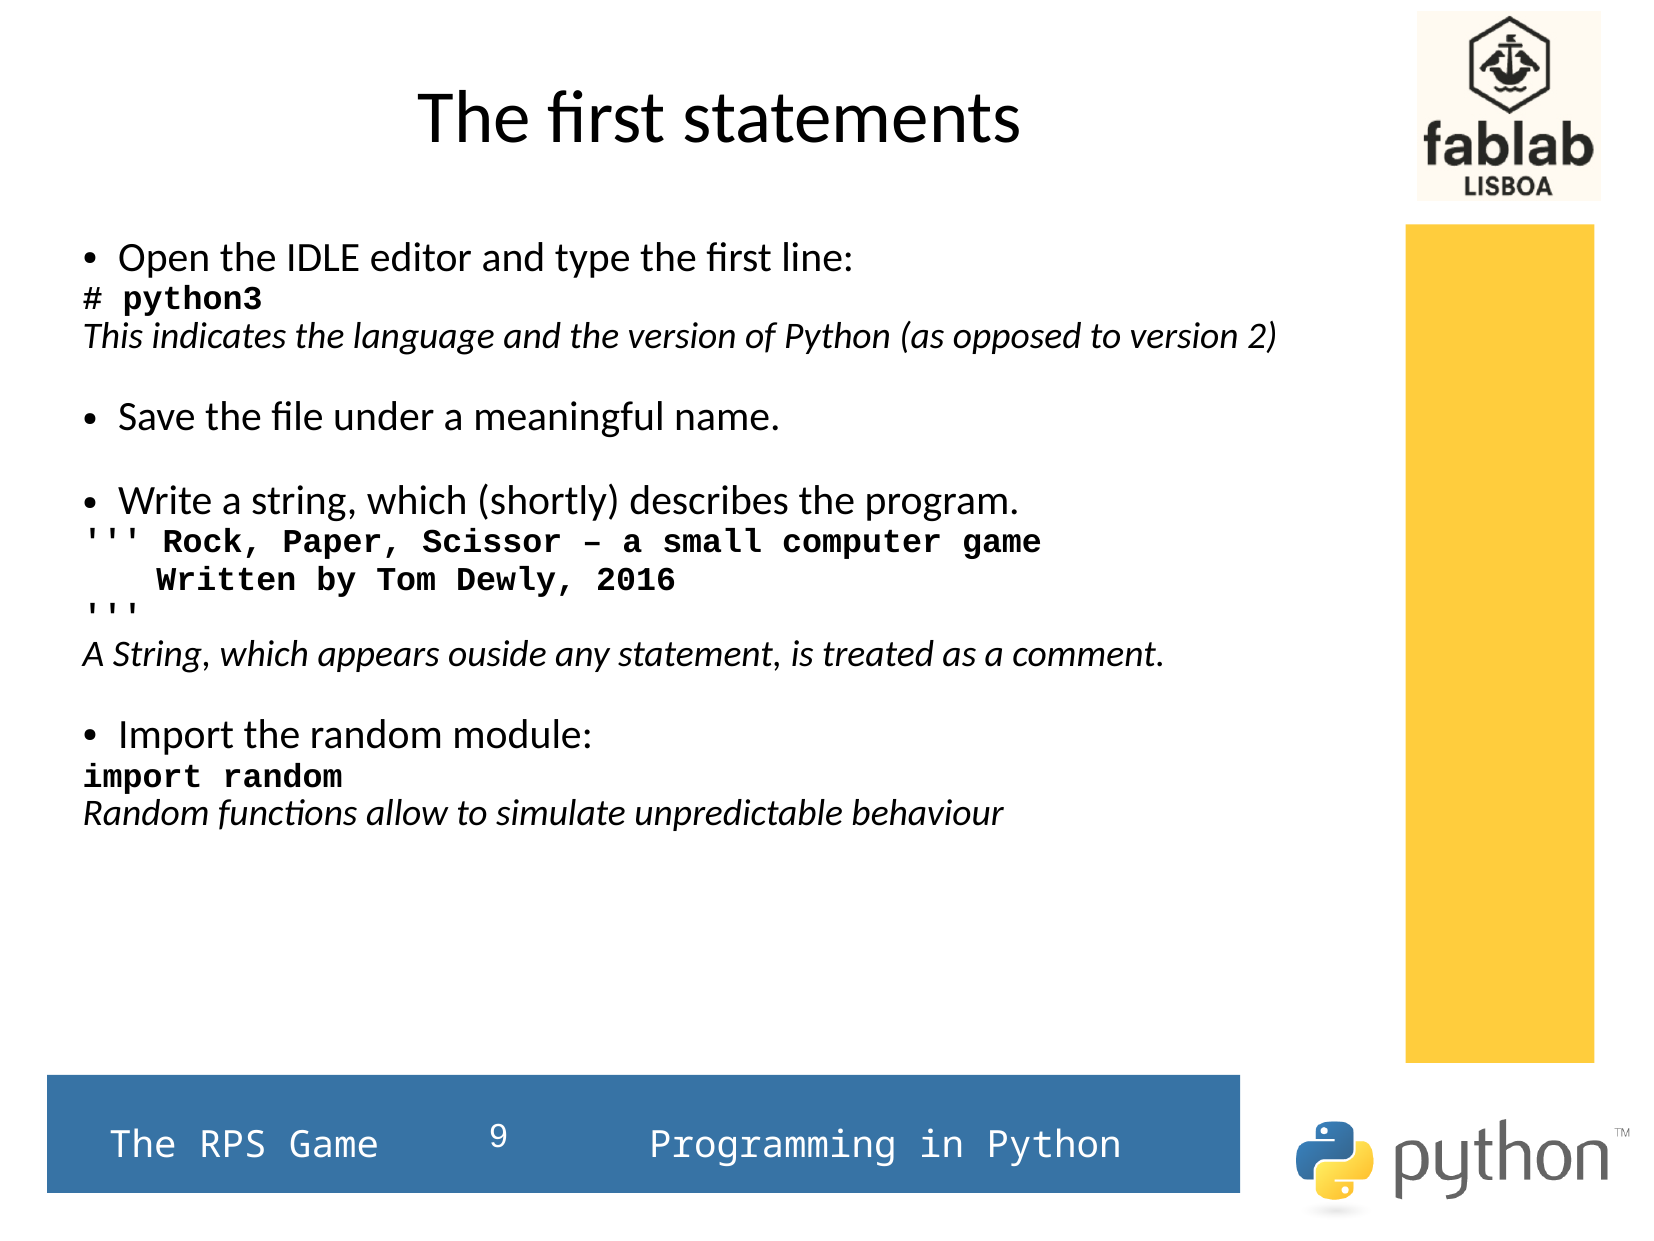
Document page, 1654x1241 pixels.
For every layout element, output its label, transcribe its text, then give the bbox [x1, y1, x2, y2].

text_box [1405, 224, 1595, 1063]
picture [1240, 1098, 1654, 1241]
text_box The RPS Game Programming in Python [94, 1110, 1182, 1213]
text_box [47, 1074, 1241, 1193]
picture [1417, 11, 1601, 201]
title The first statements [82, 49, 1358, 198]
subtitle Open the IDLE editor and type the first line: # python3 This indicates the language and the version of Python (as opposed to version 2) Save the file under a meaningful name. Write a string, which (shortly) describes the program. ''' Rock, Paper, Scissor – a small computer game Written by Tom Dewly, 2016 ''' A String, which appears ouside any statement, is treated as a comment. Import the random module: import random Random functions allow to simulate unpredictable behaviour [82, 236, 1359, 1034]
